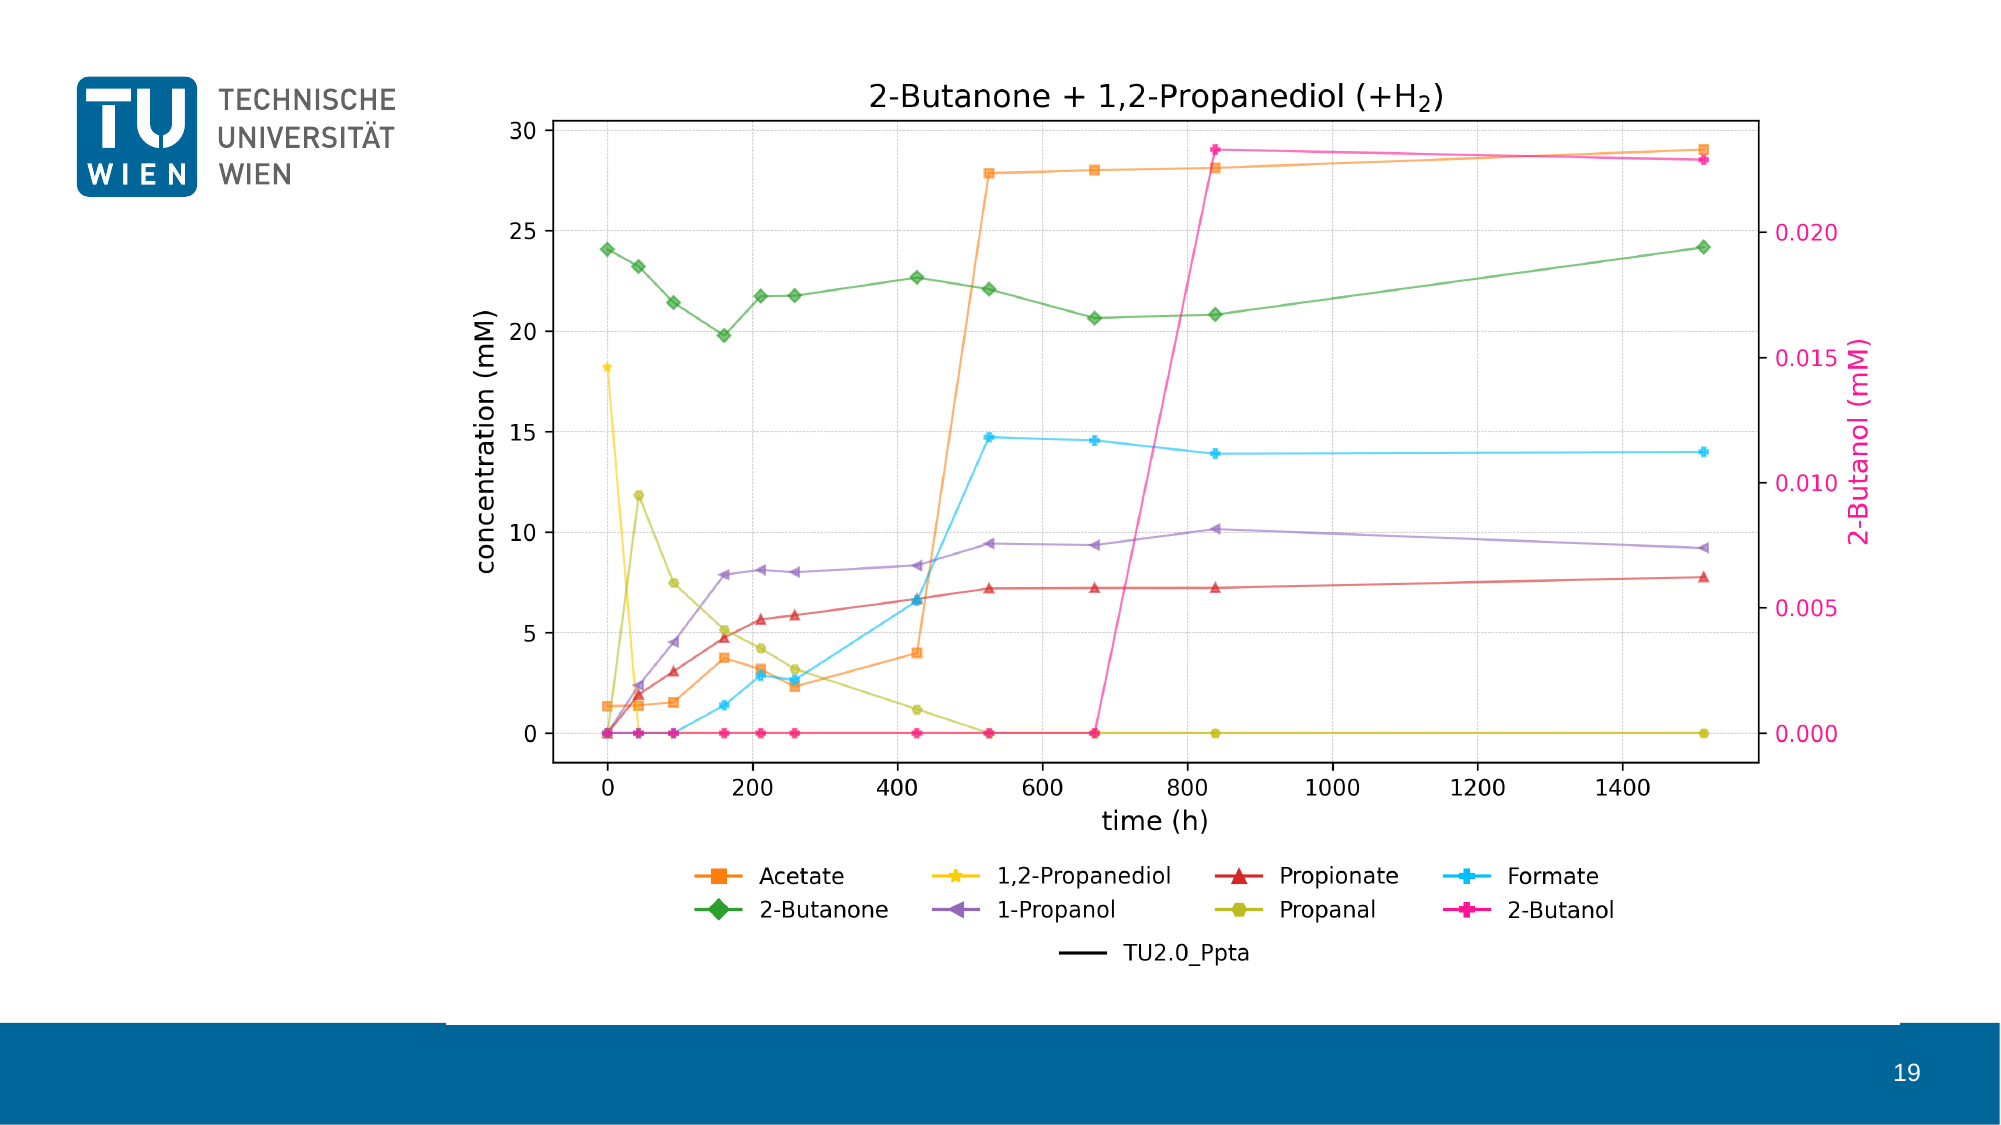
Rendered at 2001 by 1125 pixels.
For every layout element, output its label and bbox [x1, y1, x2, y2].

picture [446, 55, 1900, 1024]
